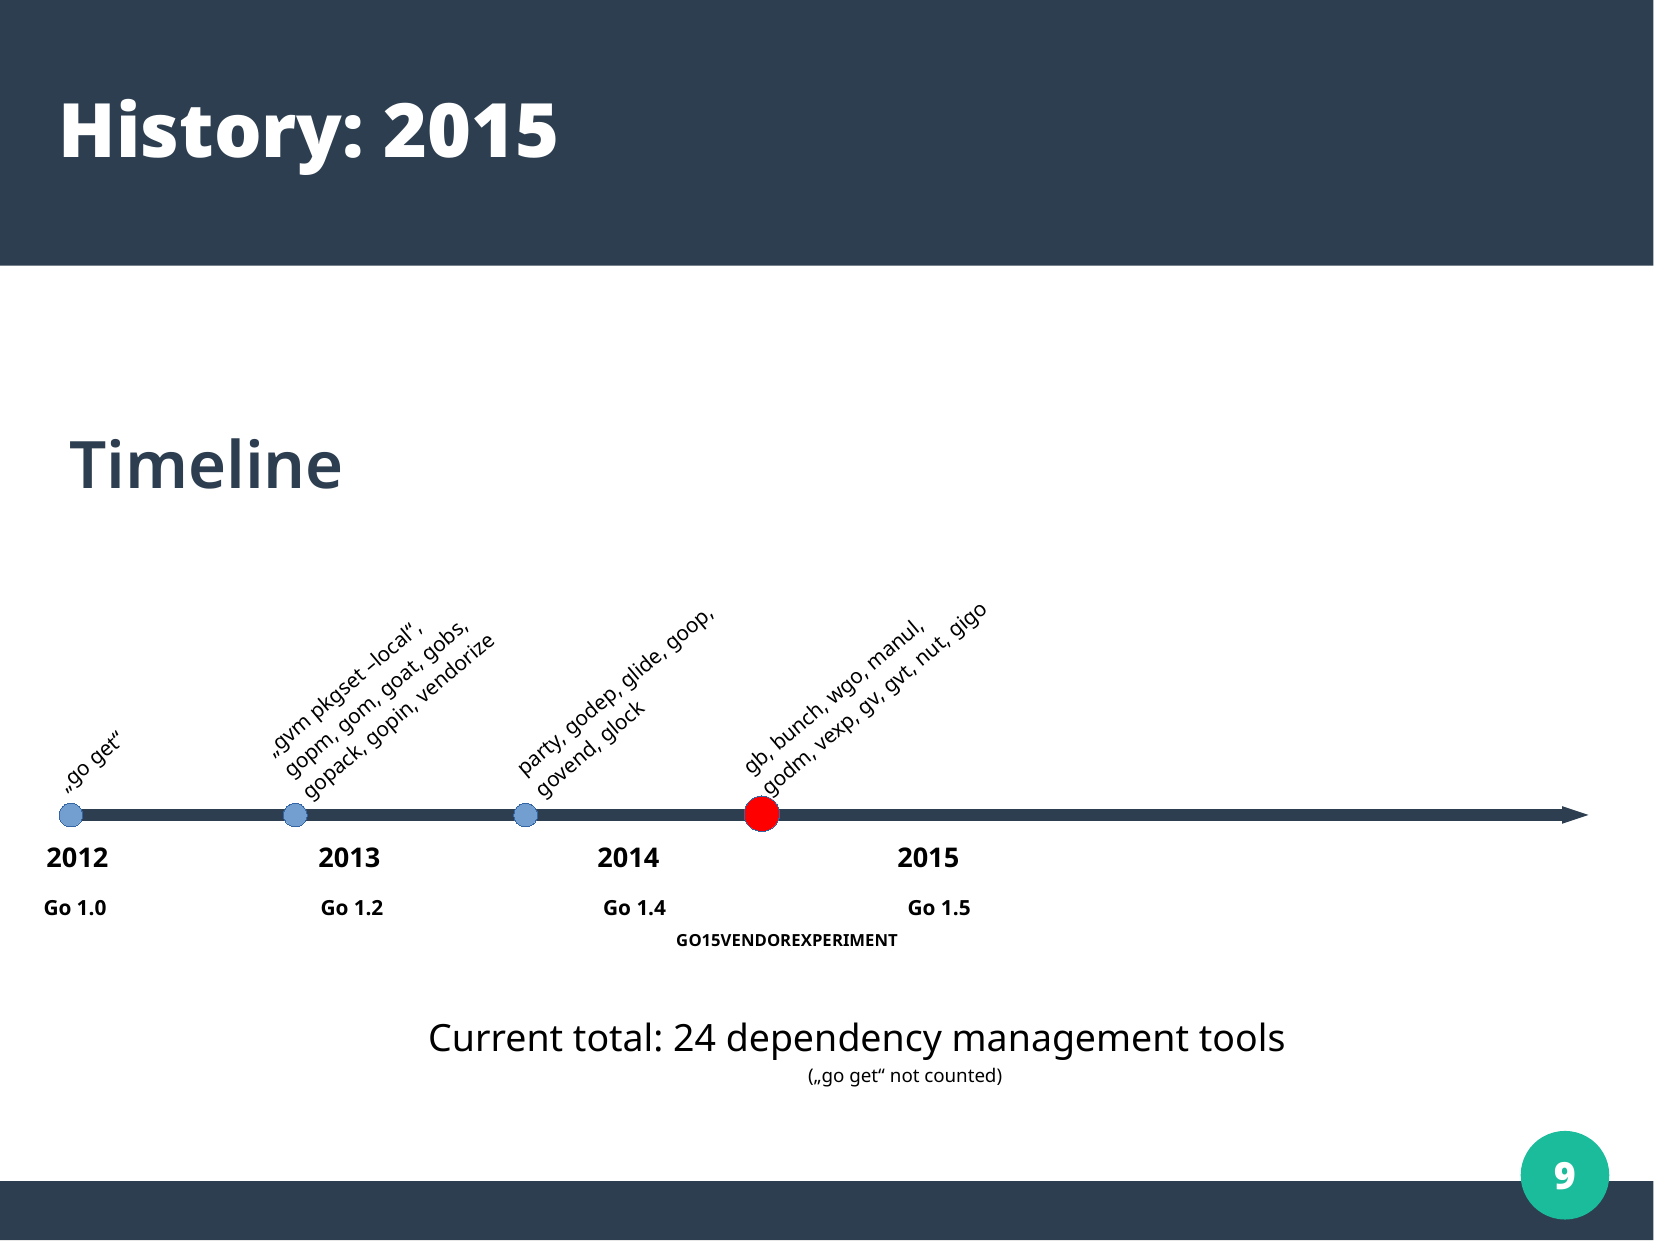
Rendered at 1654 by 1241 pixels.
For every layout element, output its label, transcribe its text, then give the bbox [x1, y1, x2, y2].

title History: 2015 [59, 49, 1595, 207]
text_box [744, 799, 780, 831]
text_box [59, 803, 83, 827]
text_box party, godep, glide, goop, govend, glock [494, 599, 732, 815]
text_box Go 1.0 Go 1.2 Go 1.4 Go 1.5 [17, 885, 1595, 935]
text_box 2012 2013 2014 2015 [17, 831, 1595, 880]
text_box GO15VENDOREXPERIMENT [661, 921, 889, 958]
text_box [283, 803, 308, 827]
list Timeline [0, 301, 615, 508]
text_box gb, bunch, wgo, manul, godm, vexp, gv, gvt, nut, gigo [720, 580, 979, 814]
text_box „go get“ [35, 714, 139, 811]
text_box Current total: 24 dependency management tools („go get“ not counted) [413, 1003, 1312, 1090]
text_box „gvm pkgset –local“, gopm, gom, goat, gobs, gopack, gopin, vendorize [242, 584, 491, 816]
text_box [513, 803, 538, 827]
